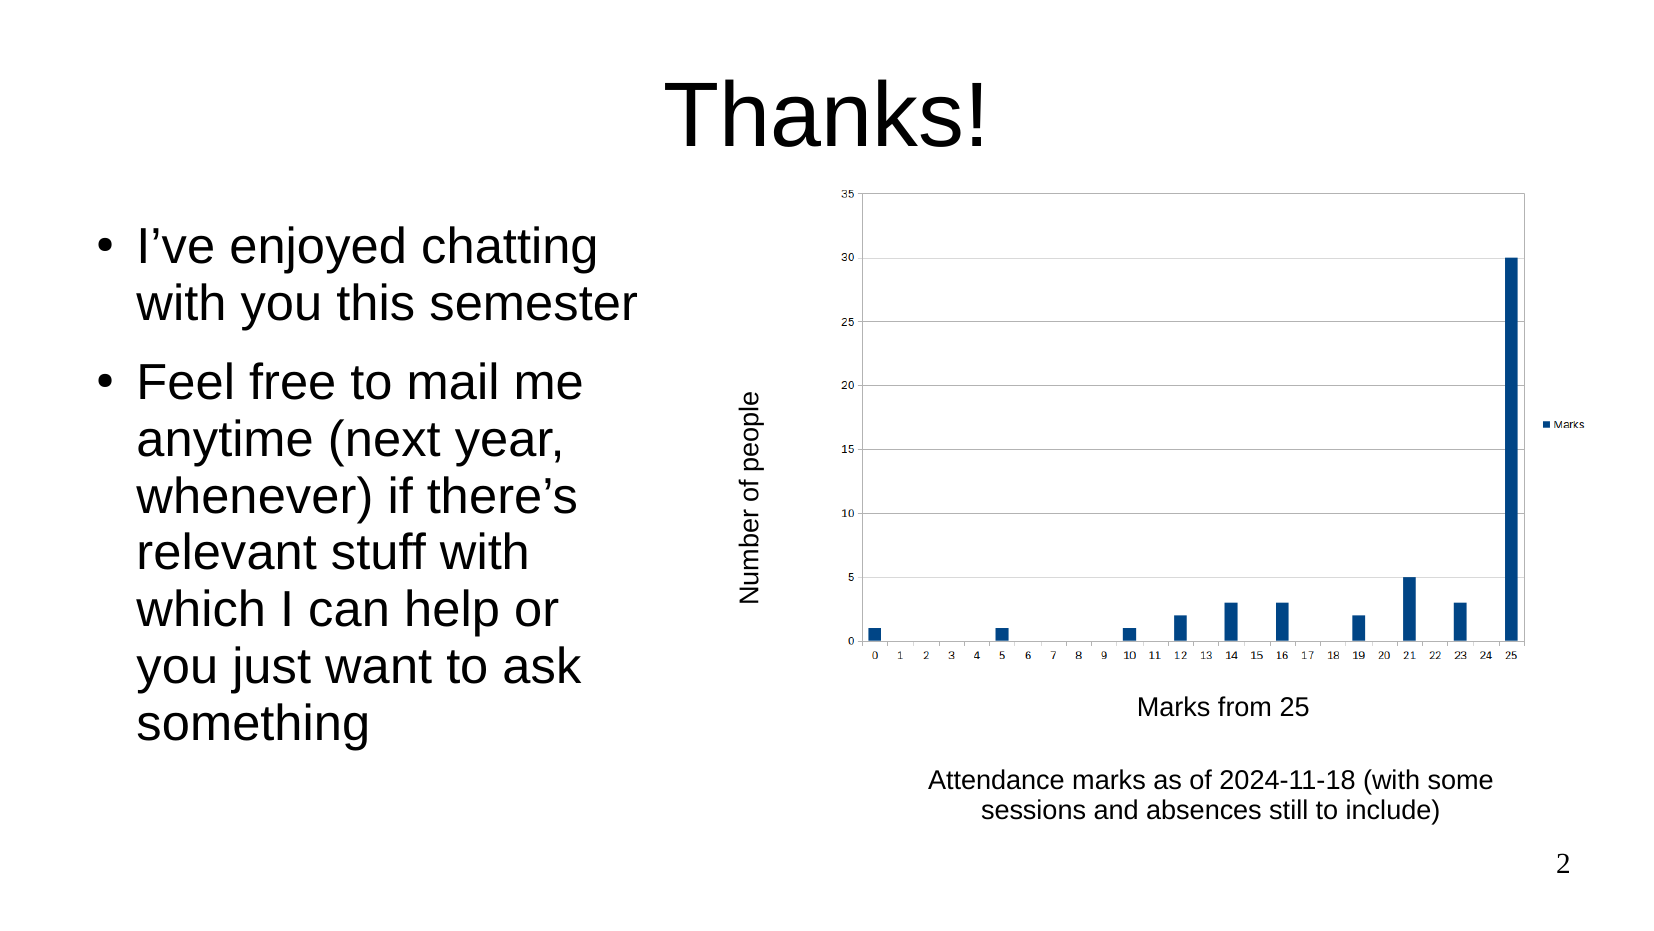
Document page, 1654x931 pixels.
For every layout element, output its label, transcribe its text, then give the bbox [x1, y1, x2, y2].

title Thanks! [82, 37, 1571, 193]
picture [826, 177, 1595, 672]
text_box Marks from 25 [1122, 685, 1418, 784]
list I’ve enjoyed chatting with you this semester Feel free to mail me anytime (next year, whenever) if there’s relevant stuff with which I can help or you just want to ask something [82, 217, 650, 758]
text_box Number of people [726, 265, 772, 621]
text_box Attendance marks as of 2024-11-18 (with some sessions and absences still to include) [885, 757, 1536, 857]
